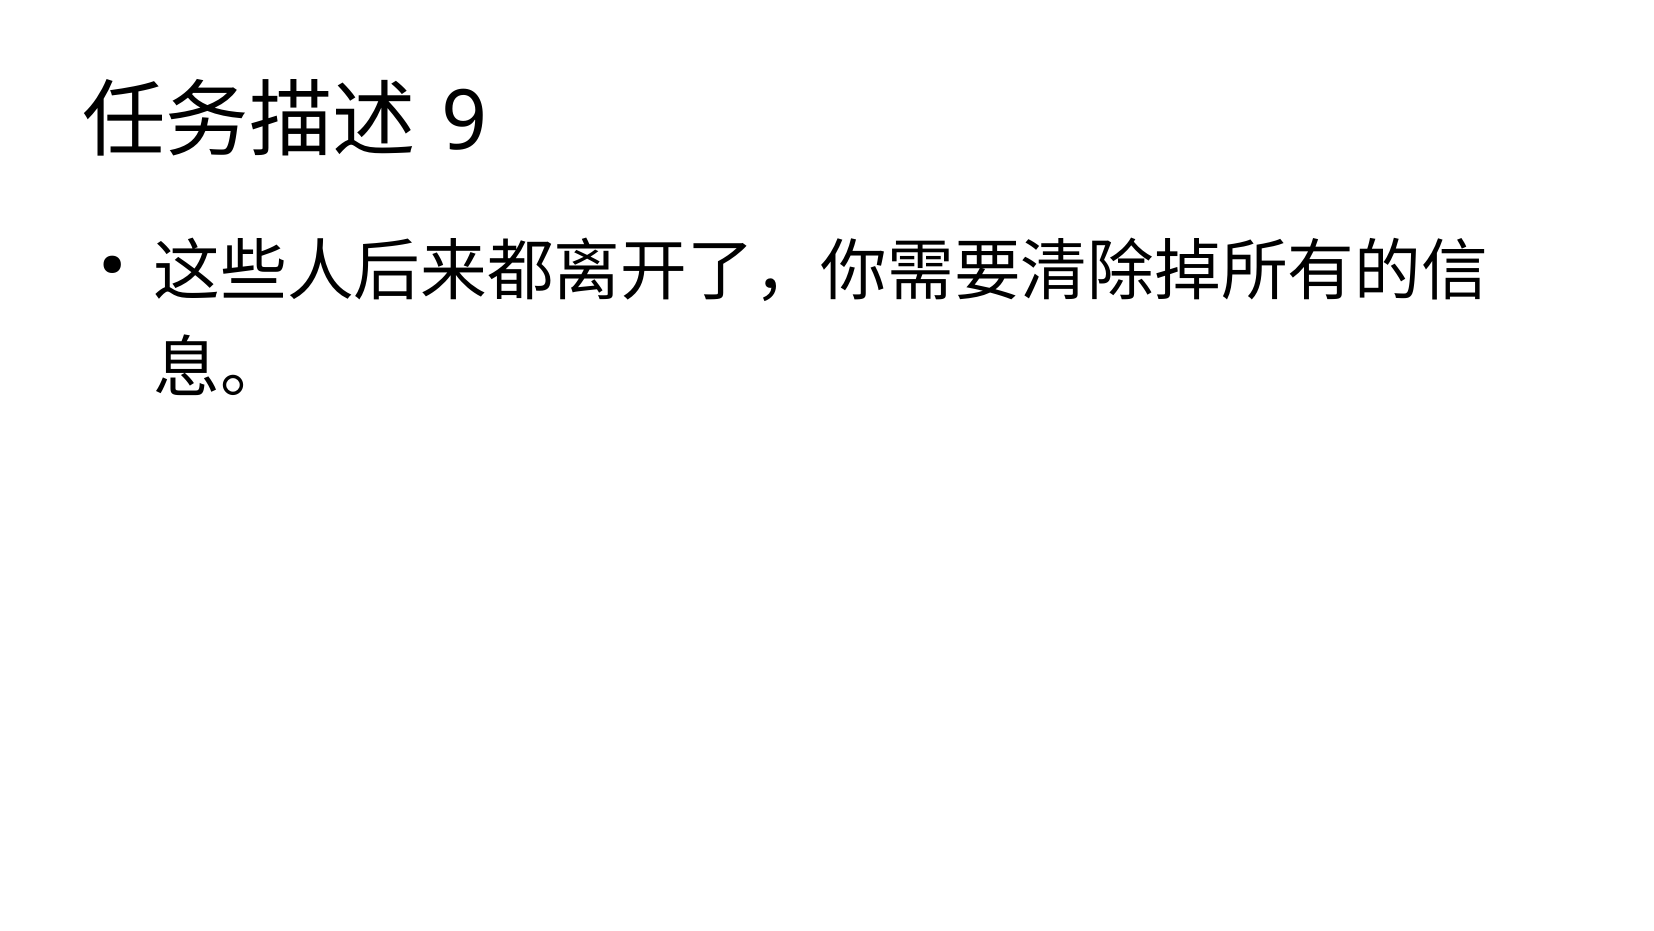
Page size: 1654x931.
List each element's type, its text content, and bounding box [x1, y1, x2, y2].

list 这些人后来都离开了，你需要清除掉所有的信息。 [82, 217, 1571, 815]
title 任务描述9 [82, 37, 1571, 189]
